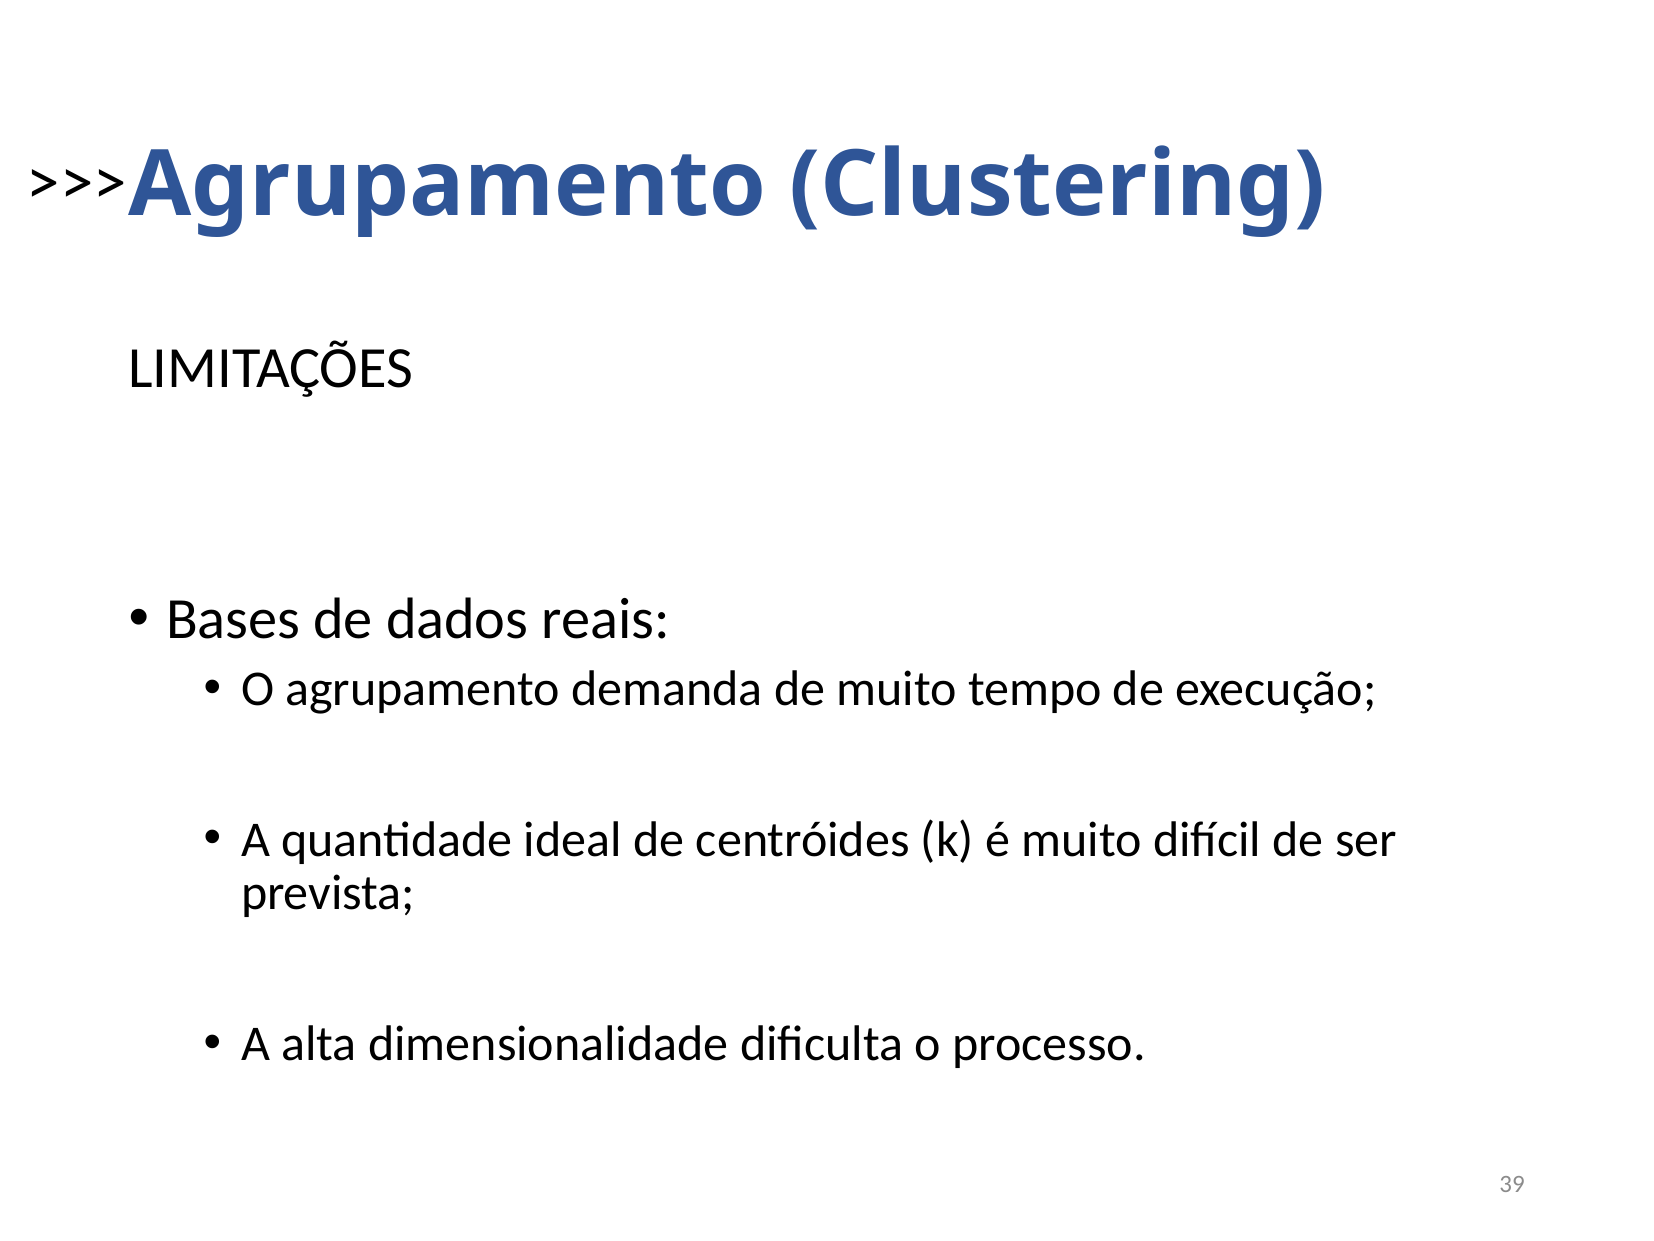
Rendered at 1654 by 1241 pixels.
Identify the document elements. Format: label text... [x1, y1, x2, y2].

slide_number 18 [1167, 1149, 1540, 1216]
list LIMITAÇÕES Bases de dados reais: O agrupamento demanda de muito tempo de execução; A quantidade ideal de centróides (k) é muito difícil de ser prevista; A alta dimensionalidade dificulta o processo. [113, 330, 1540, 1117]
title Agrupamento (Clustering) [113, 65, 1540, 306]
